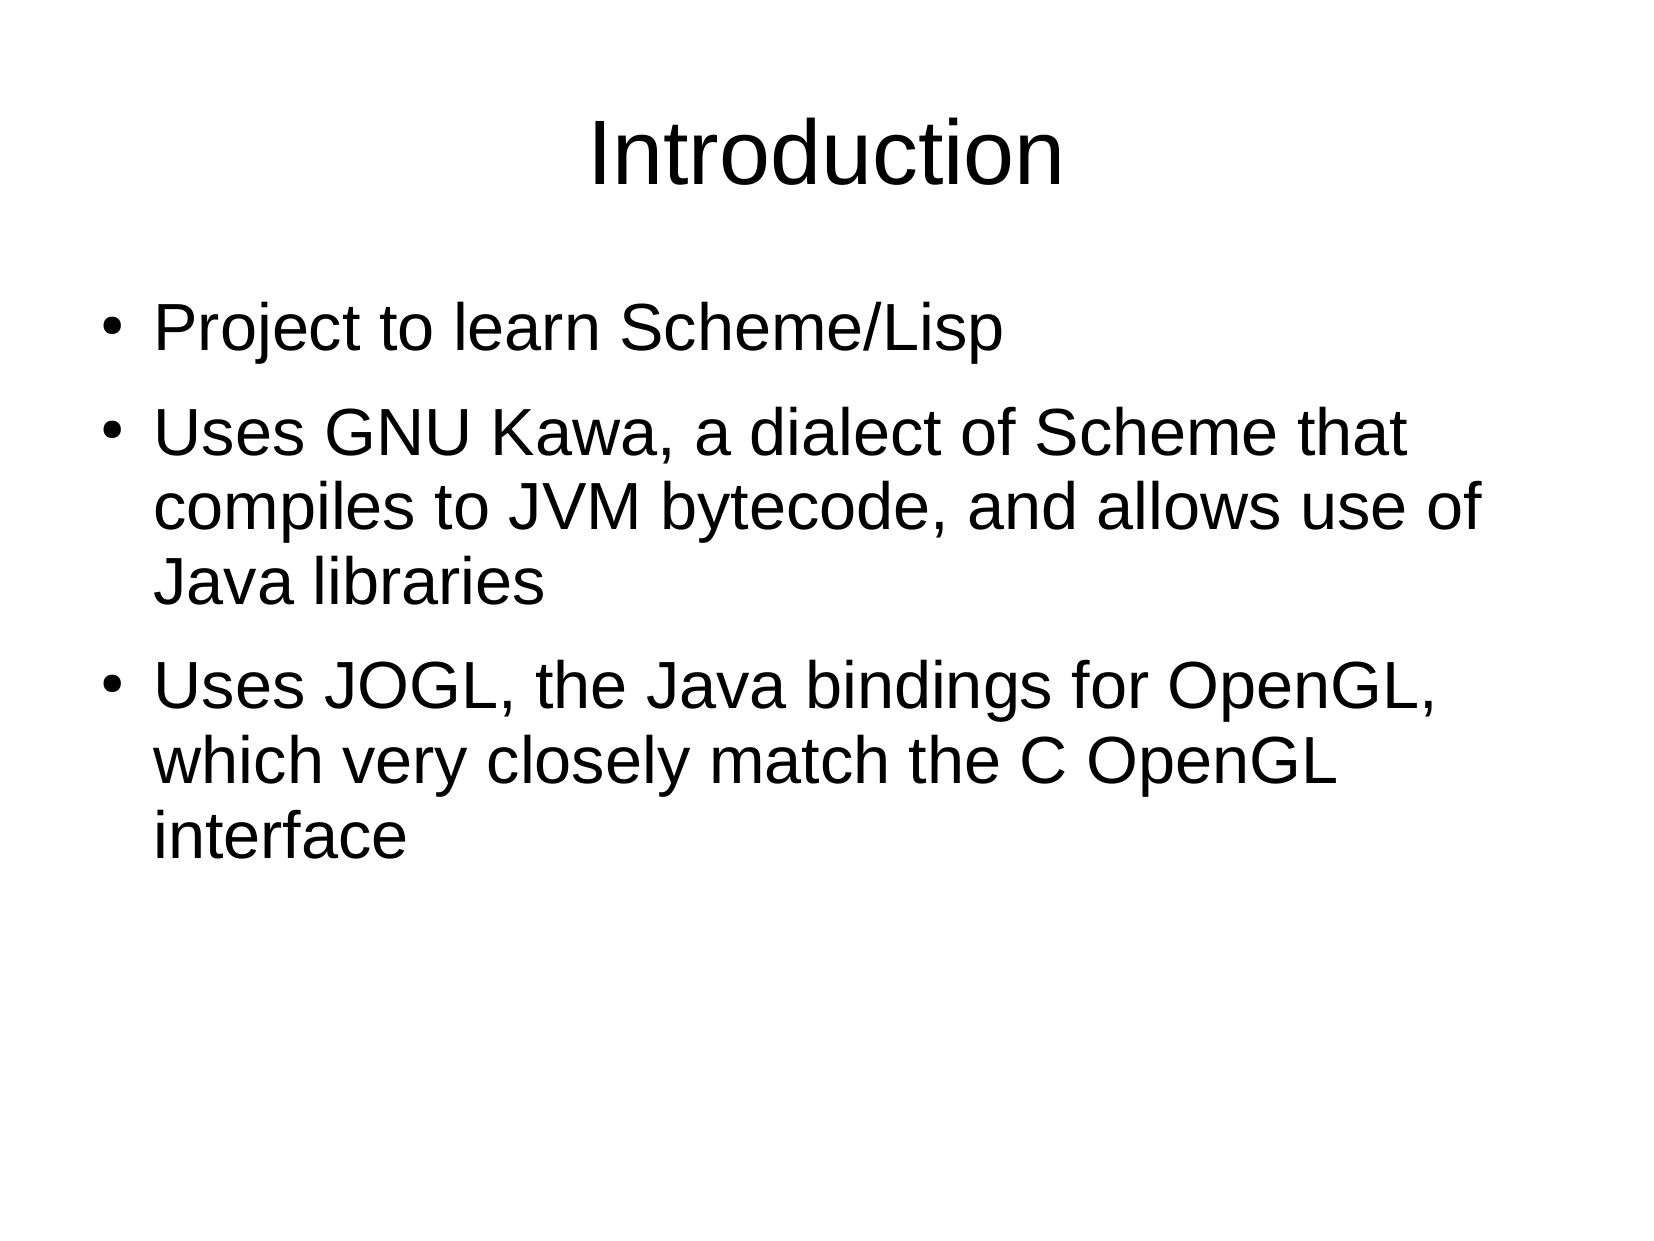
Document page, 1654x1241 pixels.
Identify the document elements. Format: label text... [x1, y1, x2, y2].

title Introduction [82, 49, 1571, 257]
list Project to learn Scheme/Lisp Uses GNU Kawa, a dialect of Scheme that compiles to JVM bytecode, and allows use of Java libraries Uses JOGL, the Java bindings for OpenGL, which very closely match the C OpenGL interface [82, 290, 1571, 1109]
